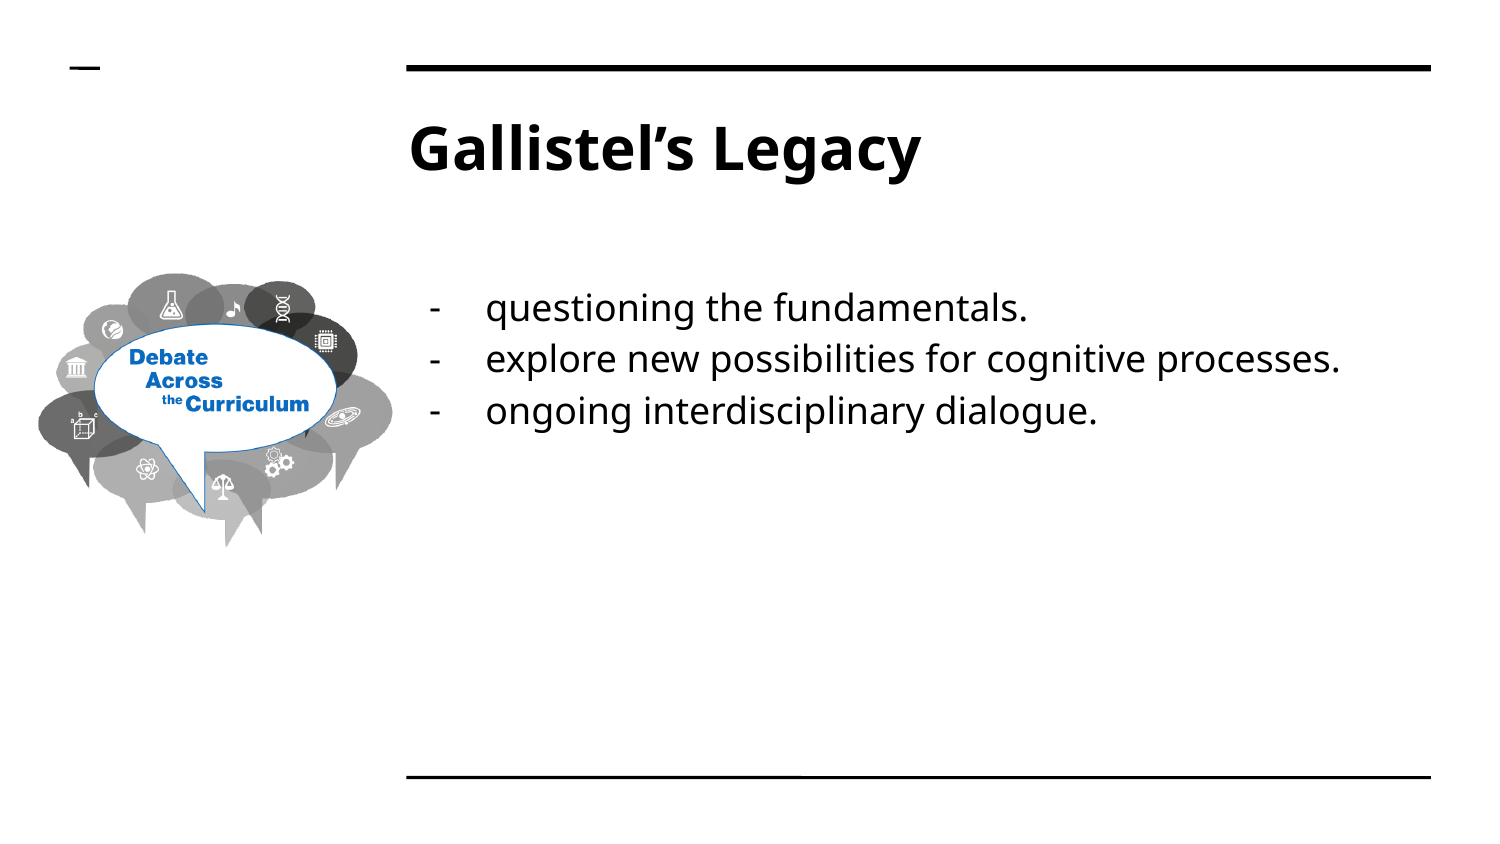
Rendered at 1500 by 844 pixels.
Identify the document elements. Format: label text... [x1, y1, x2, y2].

picture [33, 266, 396, 555]
list questioning the fundamentals. explore new possibilities for cognitive processes. ongoing interdisciplinary dialogue. [395, 261, 1433, 755]
title Gallistel’s Legacy [393, 94, 1431, 199]
